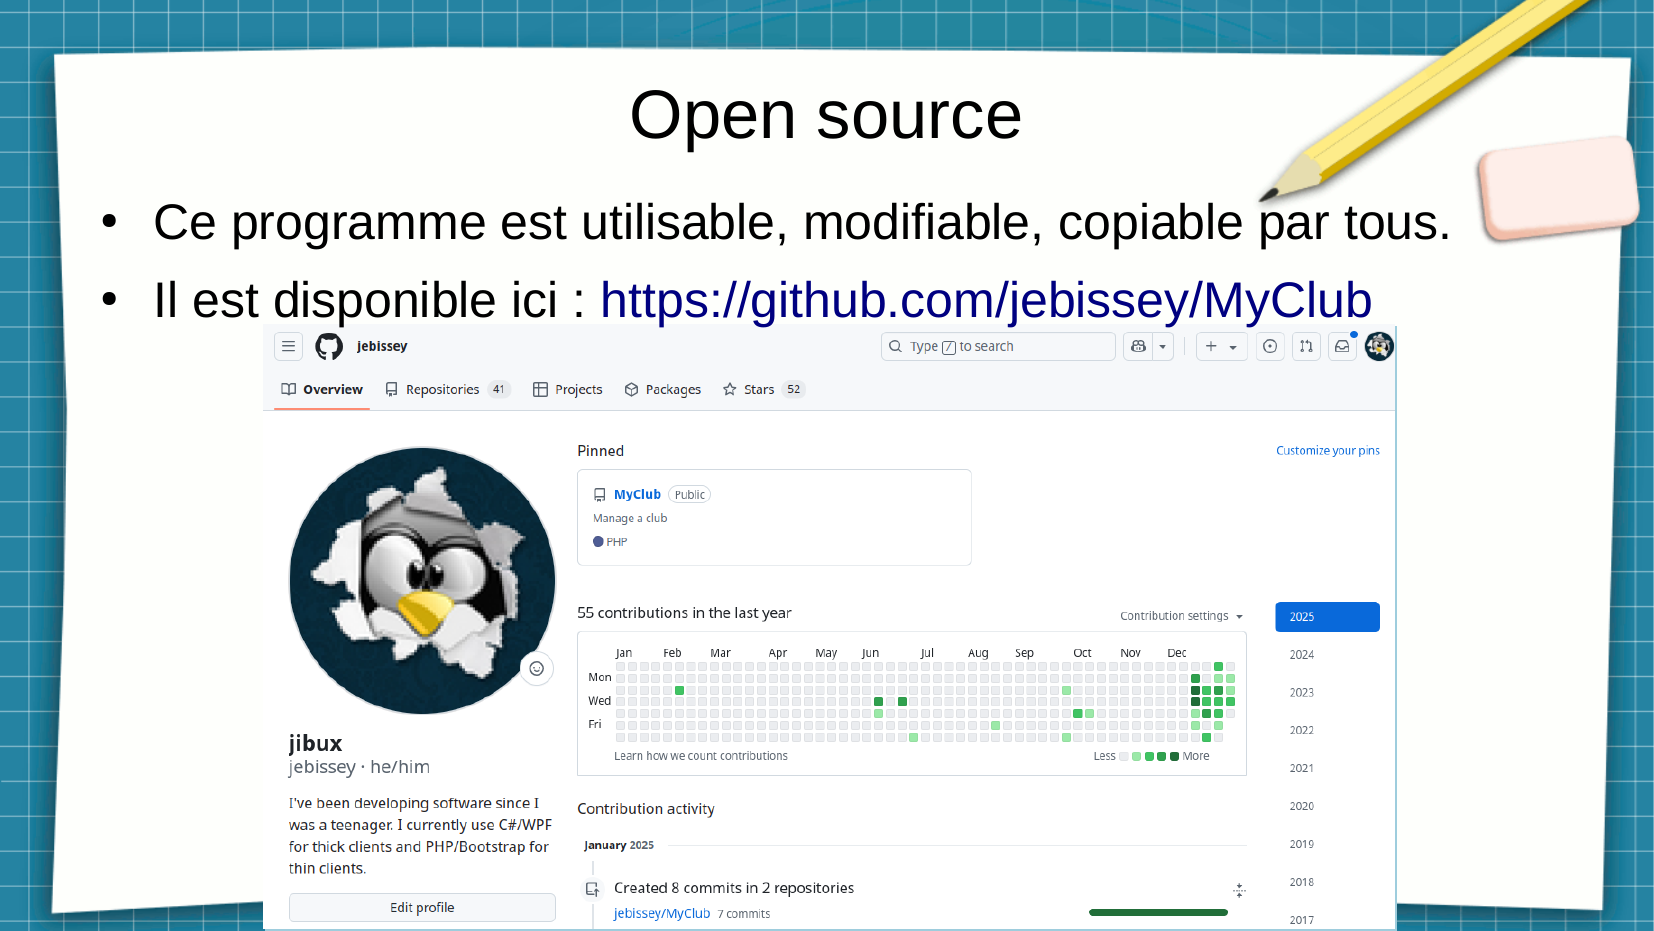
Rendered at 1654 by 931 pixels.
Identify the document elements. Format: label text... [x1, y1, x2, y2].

list Ce programme est utilisable, modifiable, copiable par tous. Il est disponible ici : https://github.com/jebissey/MyClub [82, 193, 1571, 734]
picture [0, 0, 1654, 931]
title Open source [82, 37, 1571, 193]
